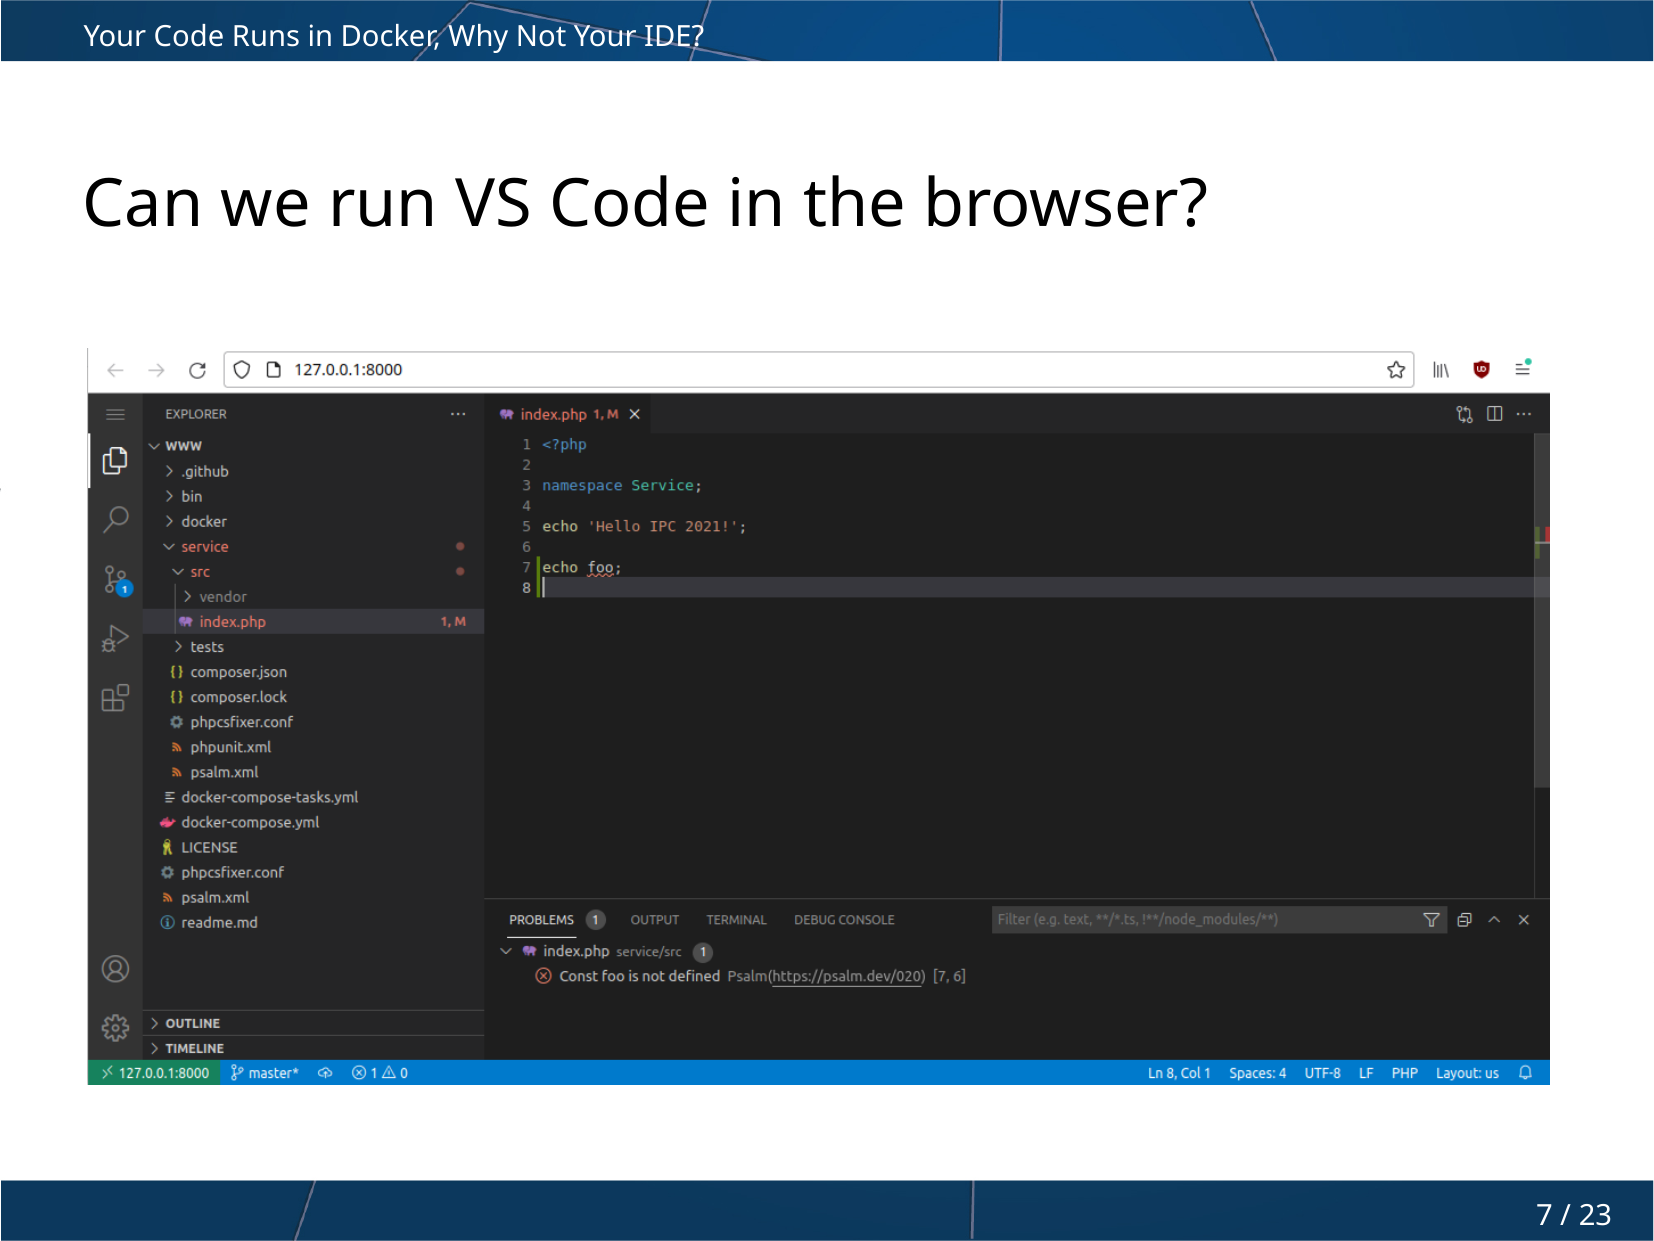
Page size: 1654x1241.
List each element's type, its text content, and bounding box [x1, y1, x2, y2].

picture [0, 0, 1654, 1241]
title Can we run VS Code in the browser? [82, 104, 1571, 297]
